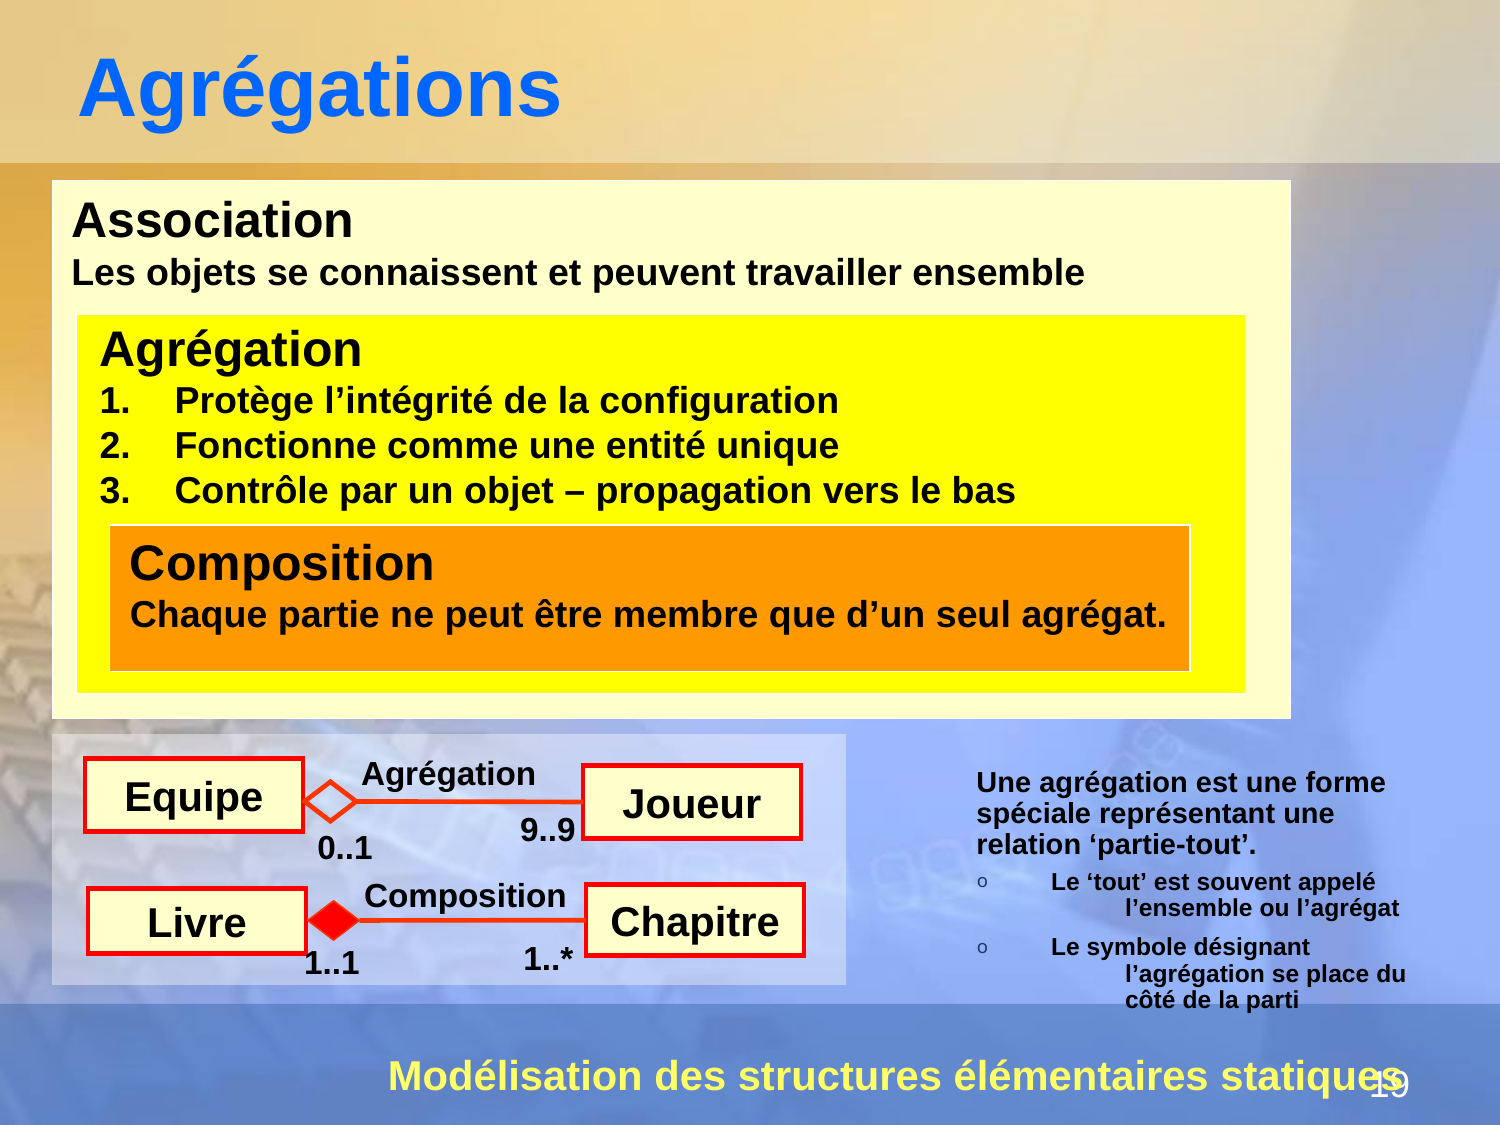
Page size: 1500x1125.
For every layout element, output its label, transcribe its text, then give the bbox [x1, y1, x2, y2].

text_box 9..9 [505, 800, 598, 856]
text_box [52, 734, 846, 985]
text_box Joueur [598, 766, 775, 838]
list Une agrégation est une forme spéciale représentant une relation ‘partie-tout’. Le ‘tout’ est souvent appelé l’ensemble ou l’agrégat Le symbole désignant l’agrégation se place du côté de la parti [775, 759, 1449, 965]
text_box Association Les objets se connaissent et peuvent travailler ensemble [56, 180, 1207, 301]
text_box Agrégation Protège l’intégrité de la configuration Fonctionne comme une entité unique Contrôle par un objet – propagation vers le bas [84, 308, 1235, 520]
text_box [601, 956, 846, 985]
text_box Composition Chaque partie ne peut être membre que d’un seul agrégat. [115, 522, 1198, 643]
title Agrégations [62, 37, 1469, 143]
text_box Equipe [85, 759, 303, 831]
text_box [310, 786, 351, 817]
text_box Chapitre [586, 885, 775, 956]
text_box Agrégation [346, 744, 612, 800]
text_box Livre [88, 889, 306, 954]
text_box 1..1 [289, 933, 382, 989]
text_box [340, 804, 775, 885]
text_box 0..1 [302, 818, 395, 874]
text_box Modélisation des structures élémentaires statiques [388, 1049, 1404, 1099]
text_box Composition [349, 867, 615, 923]
text_box [53, 180, 1290, 718]
text_box 1..* [508, 929, 601, 985]
text_box [303, 804, 321, 818]
